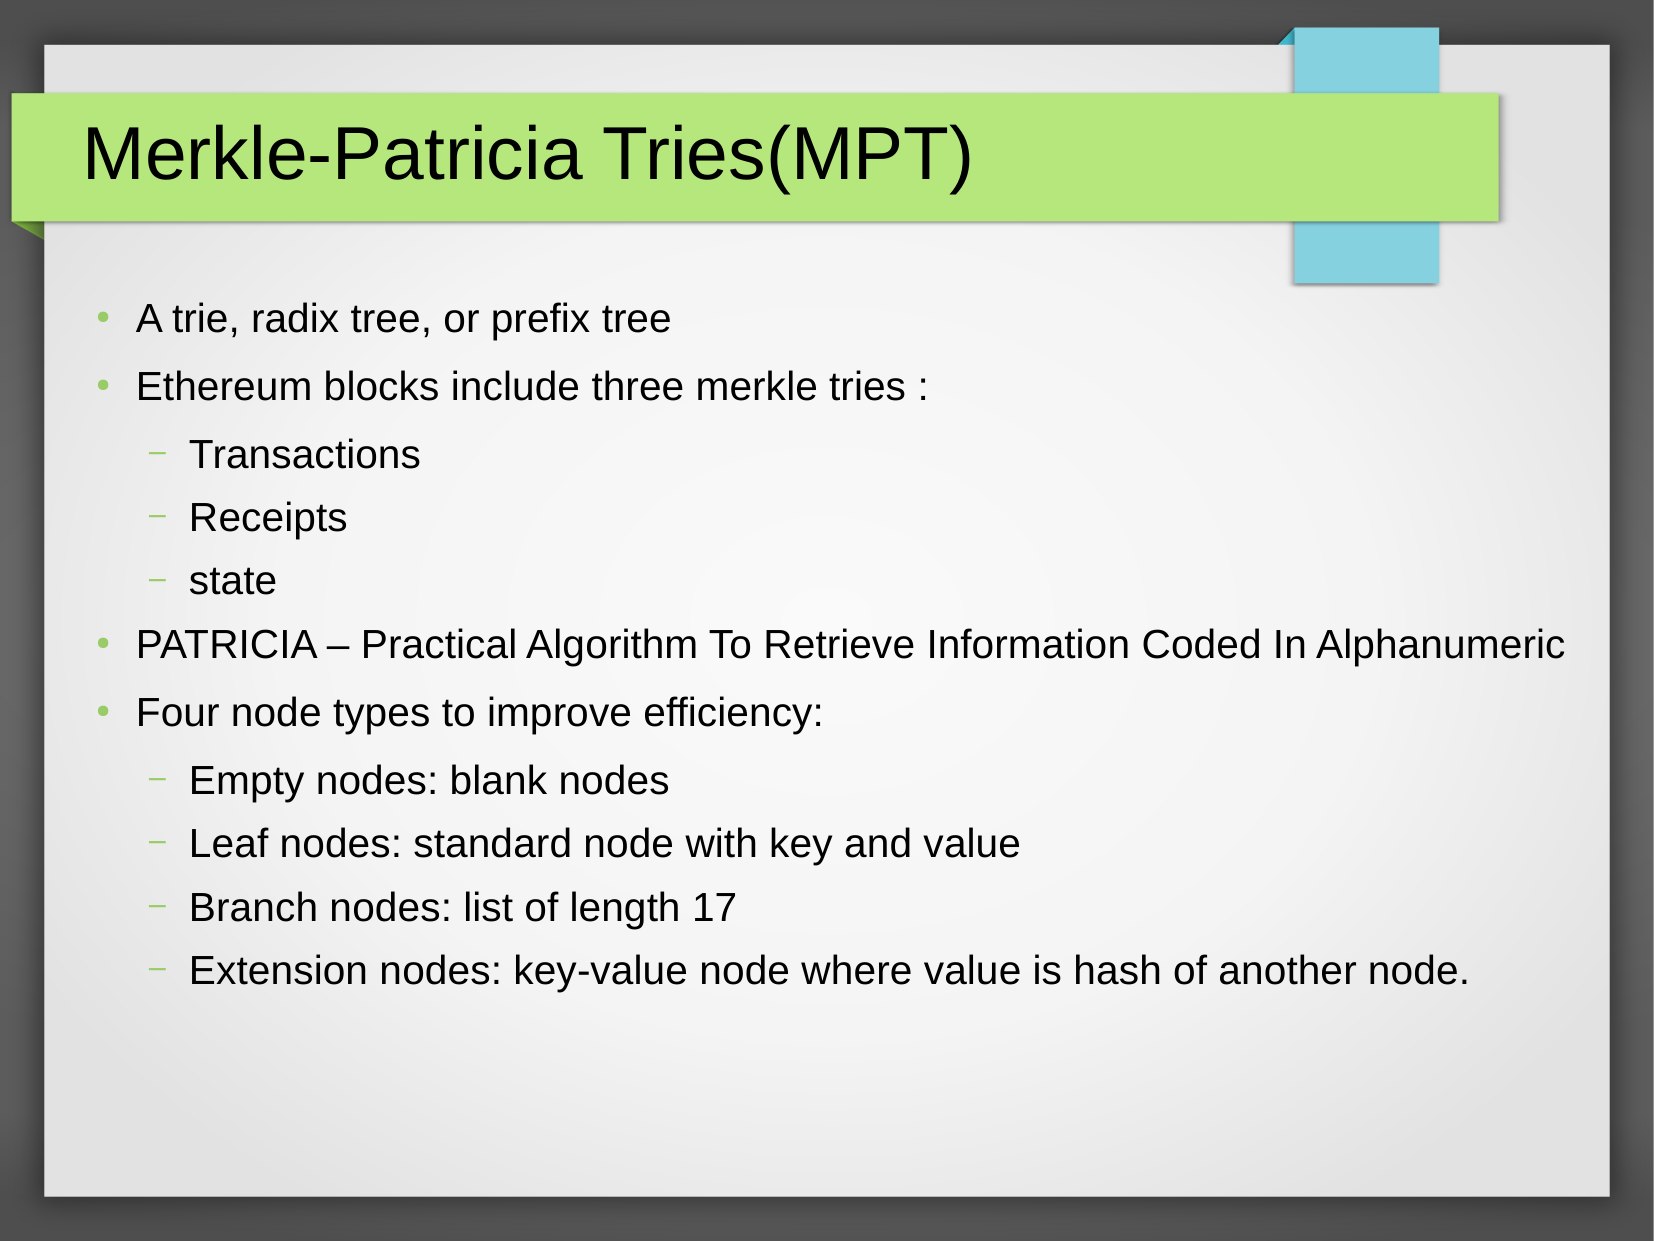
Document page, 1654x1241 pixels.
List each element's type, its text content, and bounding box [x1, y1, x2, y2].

list A trie, radix tree, or prefix tree Ethereum blocks include three merkle tries : Transactions Receipts state PATRICIA – Practical Algorithm To Retrieve Information Coded In Alphanumeric Four node types to improve efficiency: Empty nodes: blank nodes Leaf nodes: standard node with key and value Branch nodes: list of length 17 Extension nodes: key-value node where value is hash of another node. [82, 295, 1571, 1015]
title Merkle-Patricia Tries(MPT) [82, 94, 1264, 213]
picture [0, 0, 1654, 1241]
